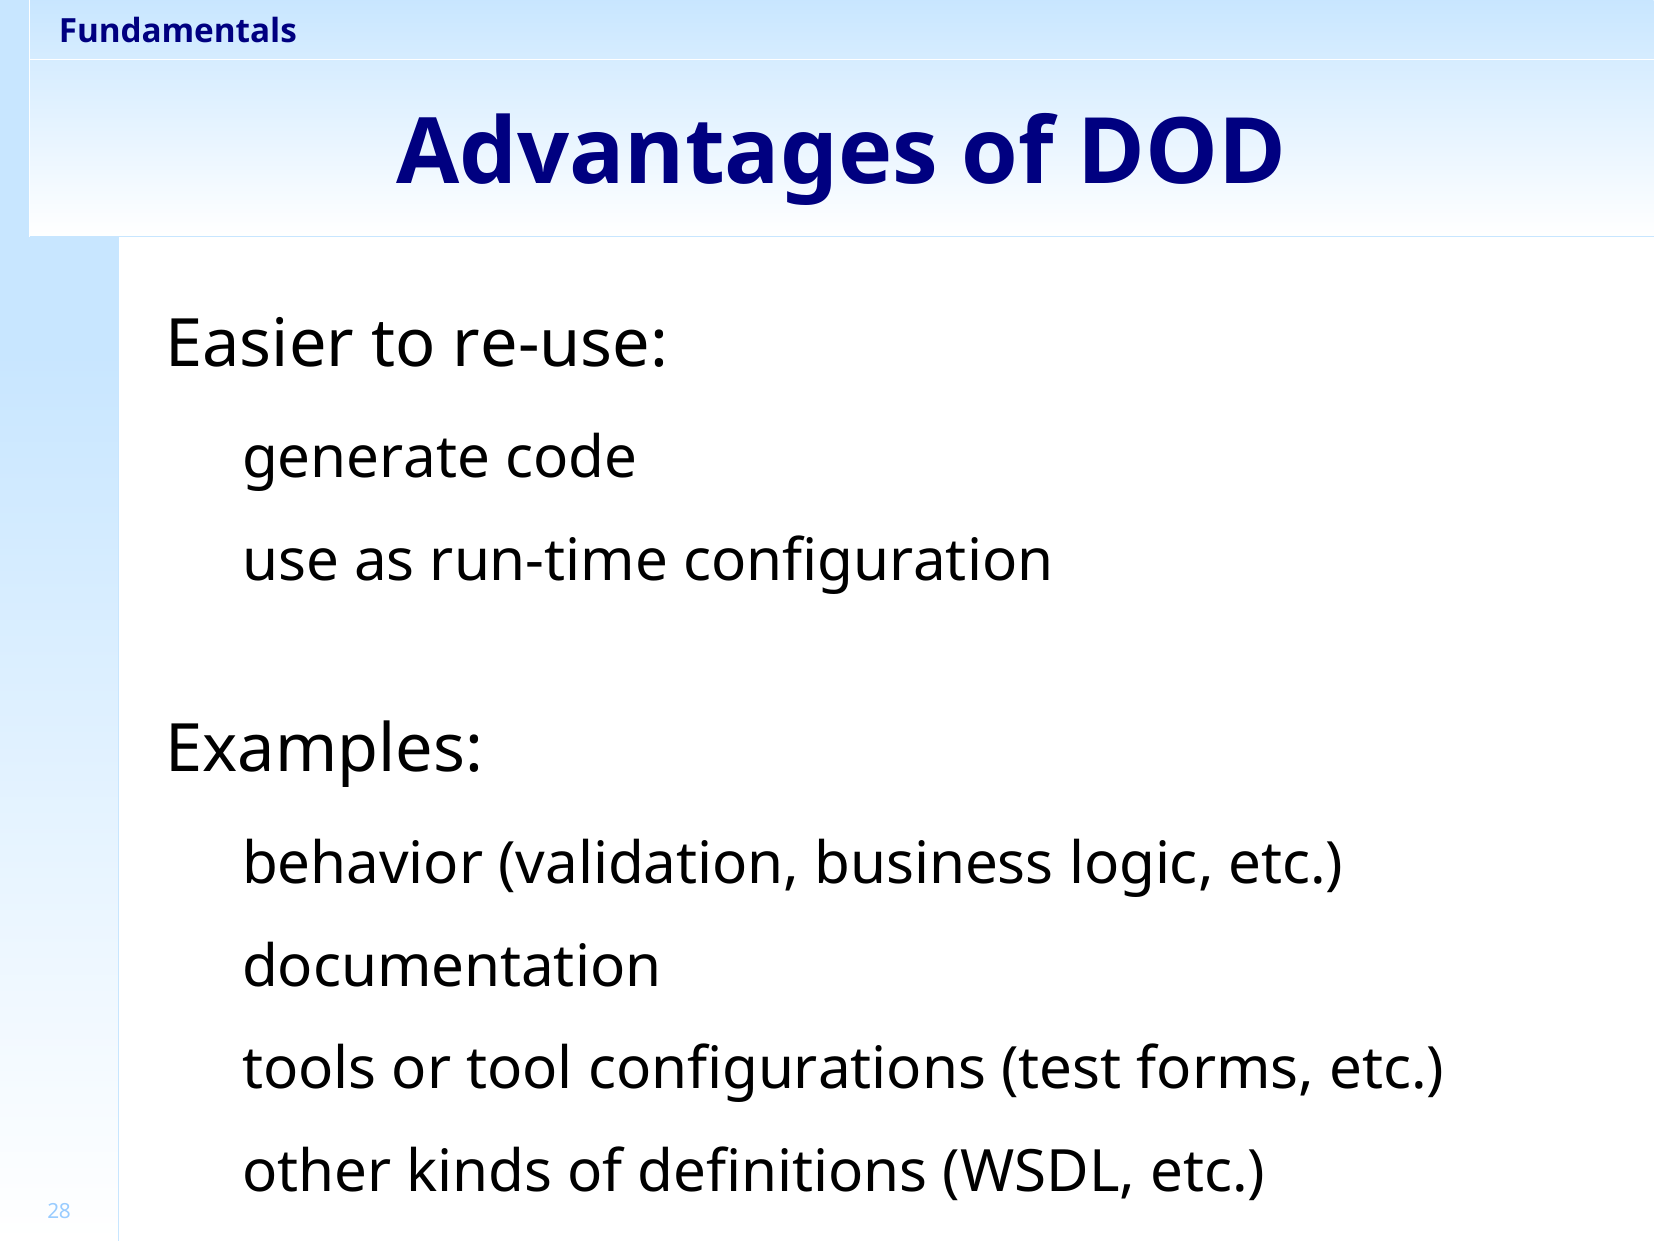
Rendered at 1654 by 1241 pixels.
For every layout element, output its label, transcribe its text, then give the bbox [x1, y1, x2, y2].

title Fundamentals [59, 0, 709, 60]
list Easier to re-use: generate code use as run-time configuration Examples: behavior (validation, business logic, etc.) documentation tools or tool configurations (test forms, etc.) other kinds of definitions (WSDL, etc.) [147, 295, 1625, 1182]
title Advantages of DOD [29, 59, 1654, 237]
